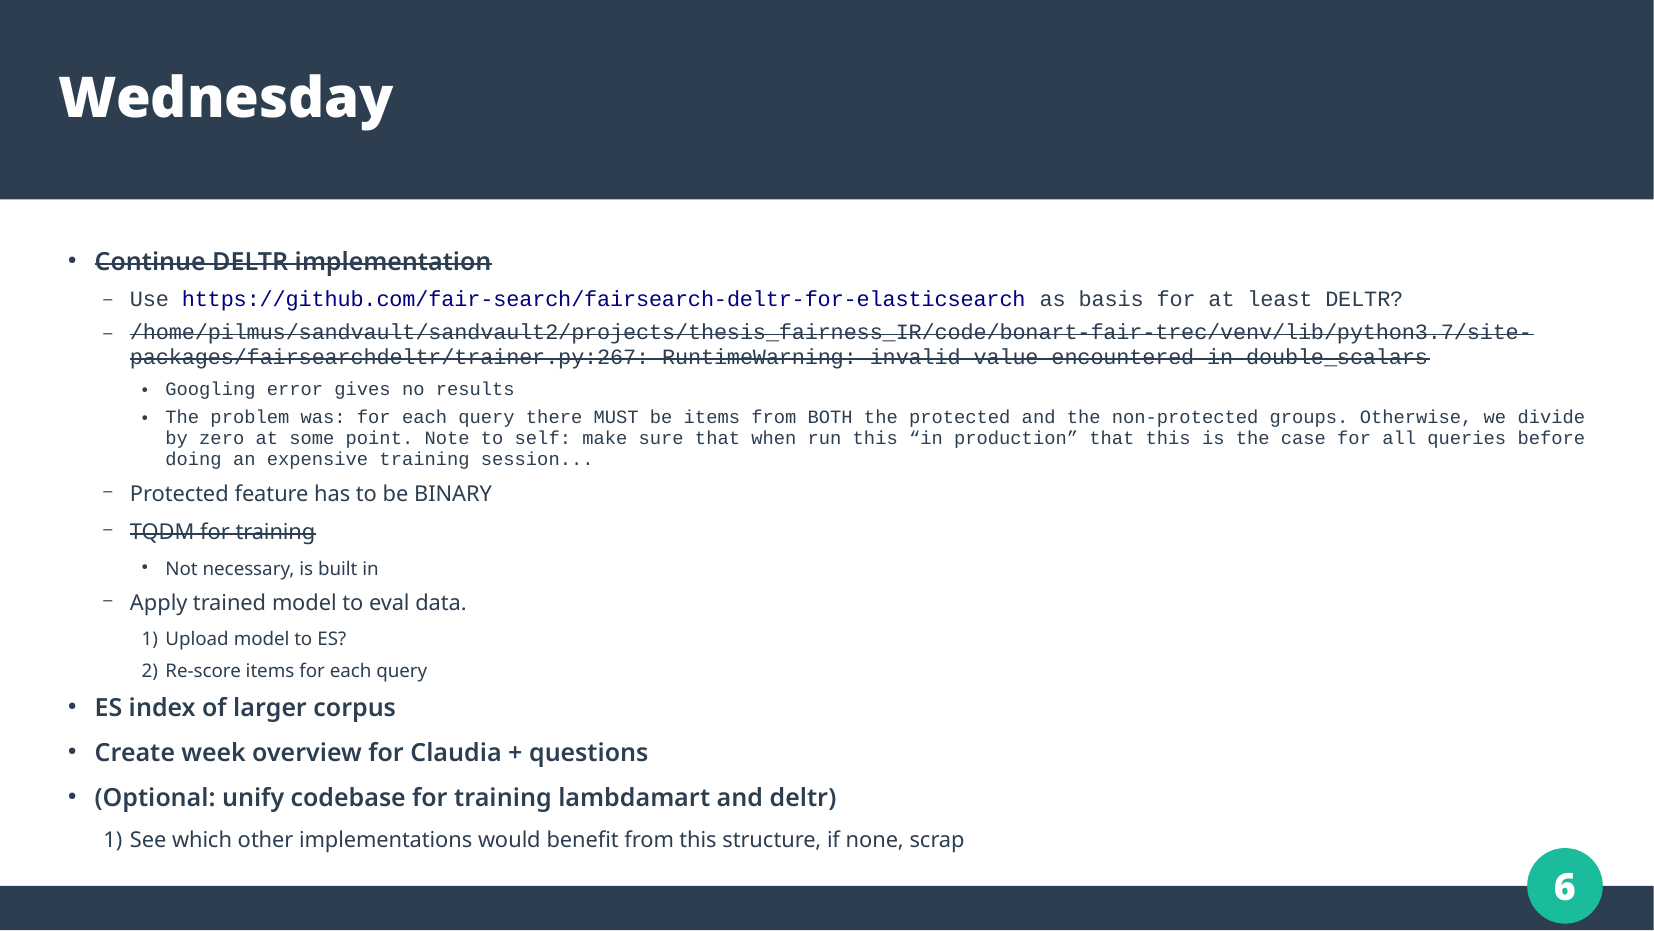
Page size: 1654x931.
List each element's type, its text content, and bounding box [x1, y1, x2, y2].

list Continue DELTR implementation Use https://github.com/fair-search/fairsearch-deltr-for-elasticsearch as basis for at least DELTR? /home/pilmus/sandvault/sandvault2/projects/thesis_fairness_IR/code/bonart-fair-trec/venv/lib/python3.7/site-packages/fairsearchdeltr/trainer.py:267: RuntimeWarning: invalid value encountered in double_scalars Googling error gives no results The problem was: for each query there MUST be items from BOTH the protected and the non-protected groups. Otherwise, we divide by zero at some point. Note to self: make sure that when run this “in production” that this is the case for all queries before doing an expensive training session... Protected feature has to be BINARY TQDM for training Not necessary, is built in Apply trained model to eval data. Upload model to ES? Re-score items for each query ES index of larger corpus Create week overview for Claudia + questions (Optional: unify codebase for training lambdamart and deltr) See which other implementations would benefit from this structure, if none, scrap [59, 243, 1595, 864]
title Wednesday [59, 37, 1595, 155]
